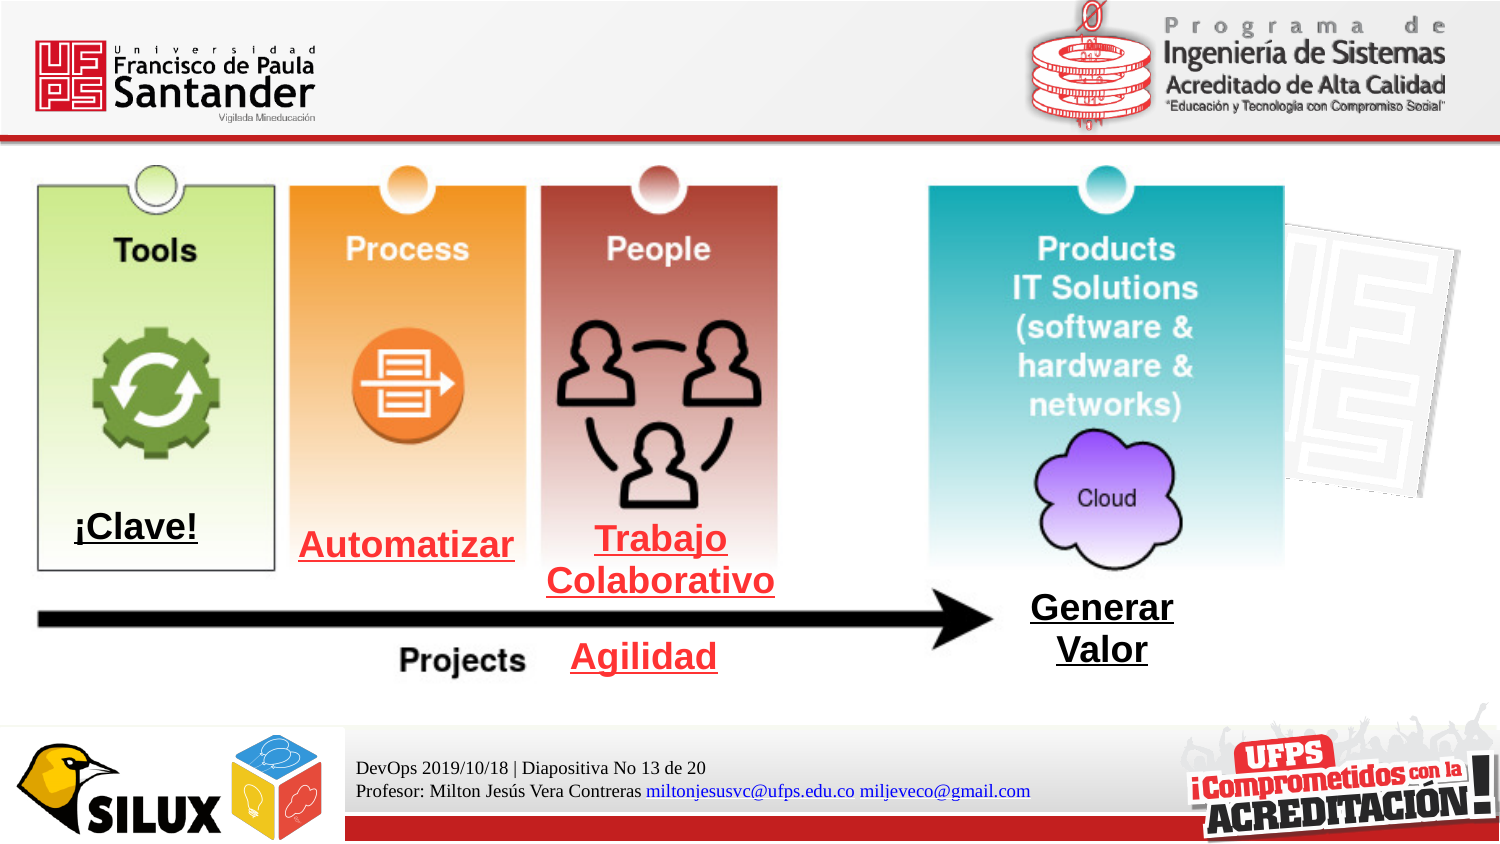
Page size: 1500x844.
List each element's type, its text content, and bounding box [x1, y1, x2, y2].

text_box Trabajo Colaborativo [531, 510, 792, 615]
text_box Generar Valor [1015, 578, 1217, 678]
picture [1180, 702, 1500, 844]
picture [11, 734, 329, 842]
text_box Agilidad [555, 628, 756, 686]
text_box Automatizar [283, 516, 532, 579]
picture [20, 33, 324, 131]
picture [1023, 0, 1445, 135]
picture [18, 165, 1453, 686]
text_box ¡Clave! [59, 498, 260, 556]
